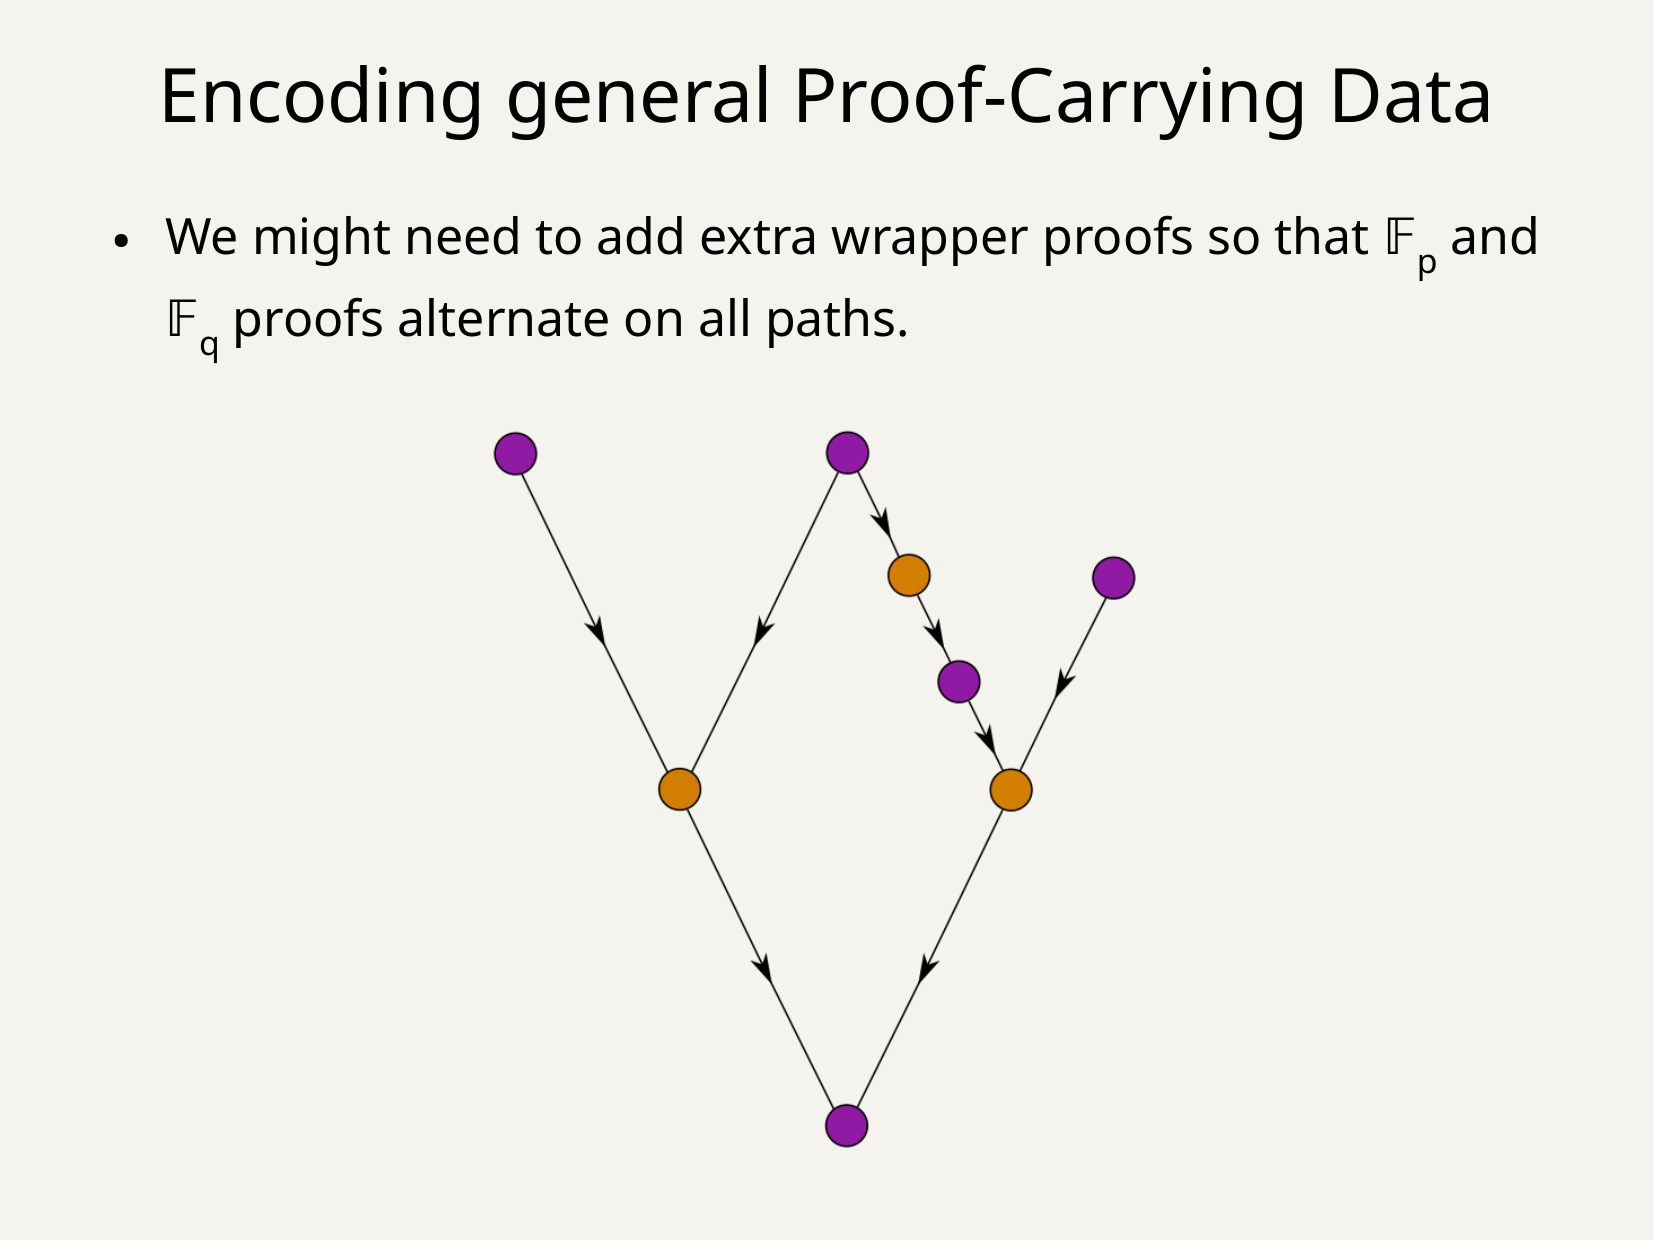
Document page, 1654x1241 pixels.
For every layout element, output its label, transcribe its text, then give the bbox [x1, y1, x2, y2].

title Encoding general Proof-Carrying Data [82, 23, 1571, 164]
picture [479, 425, 1146, 1158]
list We might need to add extra wrapper proofs so that 𝔽p and 𝔽q proofs alternate on all paths. [94, 200, 1595, 426]
